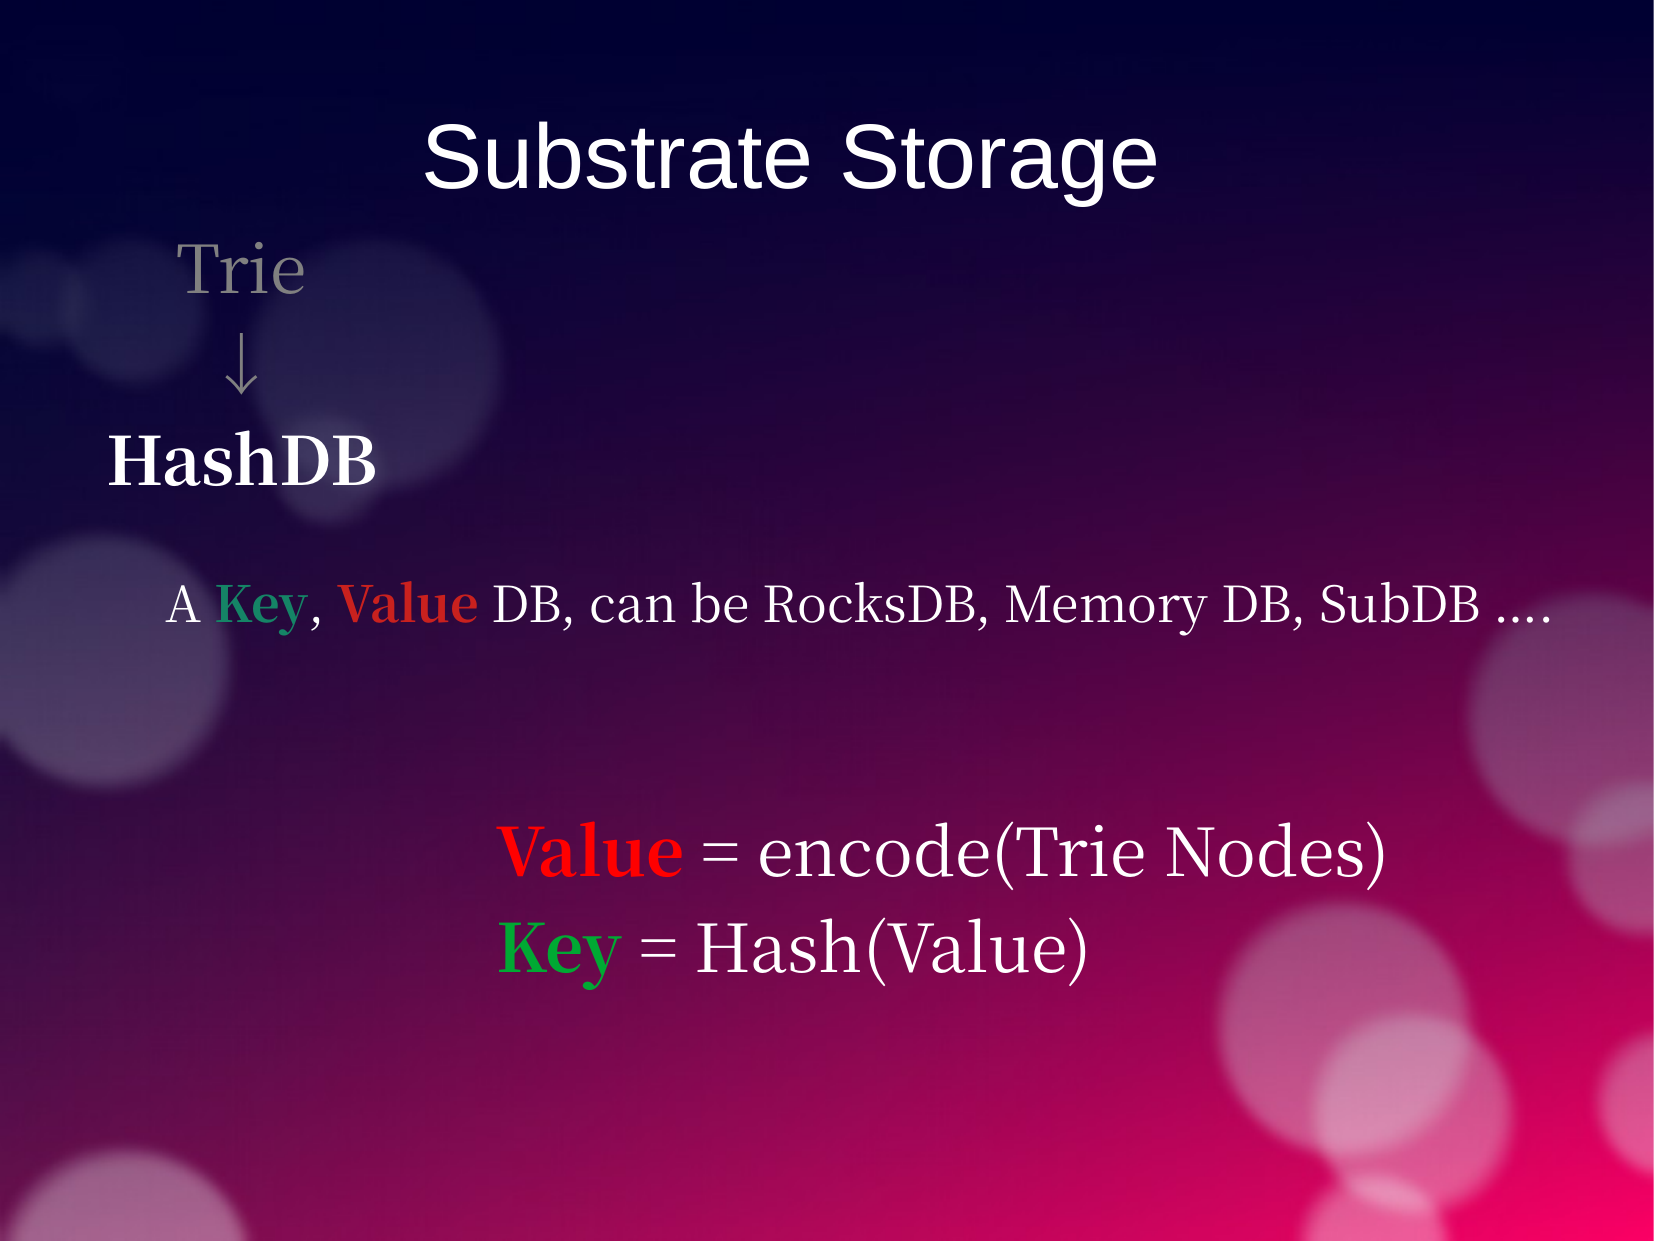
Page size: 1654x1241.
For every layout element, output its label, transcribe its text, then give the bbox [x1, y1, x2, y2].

picture [0, 0, 1654, 1241]
text_box Value = encode(Trie Nodes) Key = Hash(Value) [496, 751, 1453, 1040]
subtitle Trie ↓ HashDB [47, 216, 438, 504]
title Substrate Storage [47, 52, 1536, 260]
text_box A Key, Value DB, can be RocksDB, Memory DB, SubDB …. [165, 527, 1571, 674]
